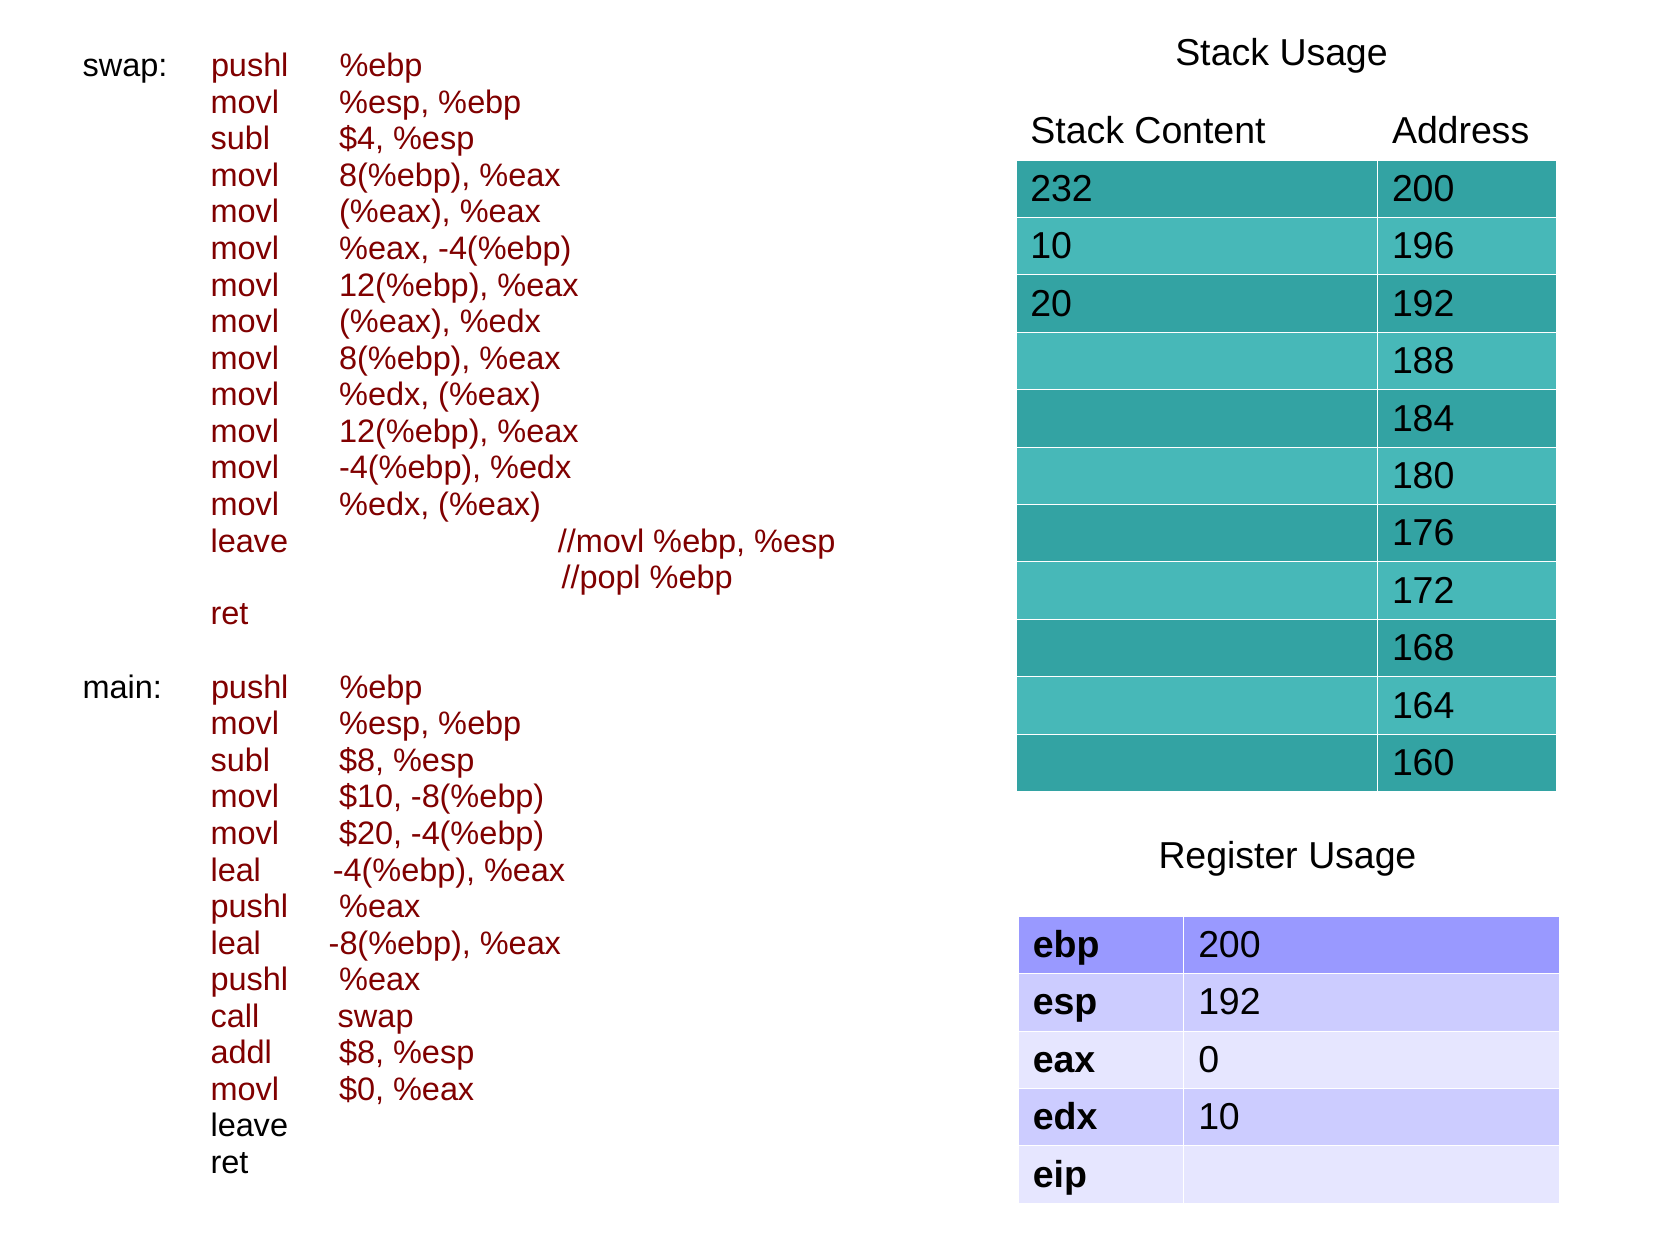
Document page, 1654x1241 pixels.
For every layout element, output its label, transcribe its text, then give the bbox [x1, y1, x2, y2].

table_cell 192 [1378, 275, 1556, 332]
table_cell 192 [1184, 974, 1559, 1031]
table_cell edx [1019, 1089, 1183, 1145]
table_cell 188 [1378, 333, 1556, 389]
table_cell [1017, 677, 1377, 734]
table_cell esp [1019, 974, 1183, 1031]
table_cell [1017, 620, 1377, 676]
text_box Stack Usage [1009, 23, 1554, 81]
table_cell 20 [1017, 275, 1377, 332]
table_cell eip [1019, 1146, 1183, 1203]
table_header Address [1378, 103, 1556, 160]
text_box Register Usage [1015, 826, 1560, 884]
table_cell 168 [1378, 620, 1556, 676]
table_cell [1017, 505, 1377, 561]
table_cell 196 [1378, 218, 1556, 274]
table_cell 184 [1378, 390, 1556, 447]
table_cell 160 [1378, 735, 1556, 791]
table_cell 180 [1378, 448, 1556, 504]
table_cell 200 [1378, 161, 1556, 217]
table_cell [1017, 333, 1377, 389]
table_cell 10 [1017, 218, 1377, 274]
table_cell 10 [1184, 1089, 1559, 1145]
table_header 200 [1184, 917, 1559, 973]
table_cell 232 [1017, 161, 1377, 217]
table_cell [1017, 562, 1377, 619]
table_header Stack Content [1017, 103, 1377, 160]
table_cell eax [1019, 1032, 1183, 1088]
table_cell [1017, 390, 1377, 447]
table_header ebp [1019, 917, 1183, 973]
table_cell 164 [1378, 677, 1556, 734]
table_cell 176 [1378, 505, 1556, 561]
table_cell [1017, 735, 1377, 791]
list swap: pushl %ebp movl %esp, %ebp subl $4, %esp movl 8(%ebp), %eax movl (%eax), %eax movl %eax, -4(%ebp) movl 12(%ebp), %eax movl (%eax), %edx movl 8(%ebp), %eax movl %edx, (%eax) movl 12(%ebp), %eax movl -4(%ebp), %edx movl %edx, (%eax) leave //movl %ebp, %esp //popl %ebp ret main: pushl %ebp movl %esp, %ebp subl $8, %esp movl $10, -8(%ebp) movl $20, -4(%ebp) leal -4(%ebp), %eax pushl %eax leal -8(%ebp), %eax pushl %eax call swap addl $8, %esp movl $0, %eax leave ret [82, 47, 969, 1182]
table_cell 172 [1378, 562, 1556, 619]
table_cell 0 [1184, 1032, 1559, 1088]
table_cell [1184, 1146, 1559, 1203]
table_cell [1017, 448, 1377, 504]
